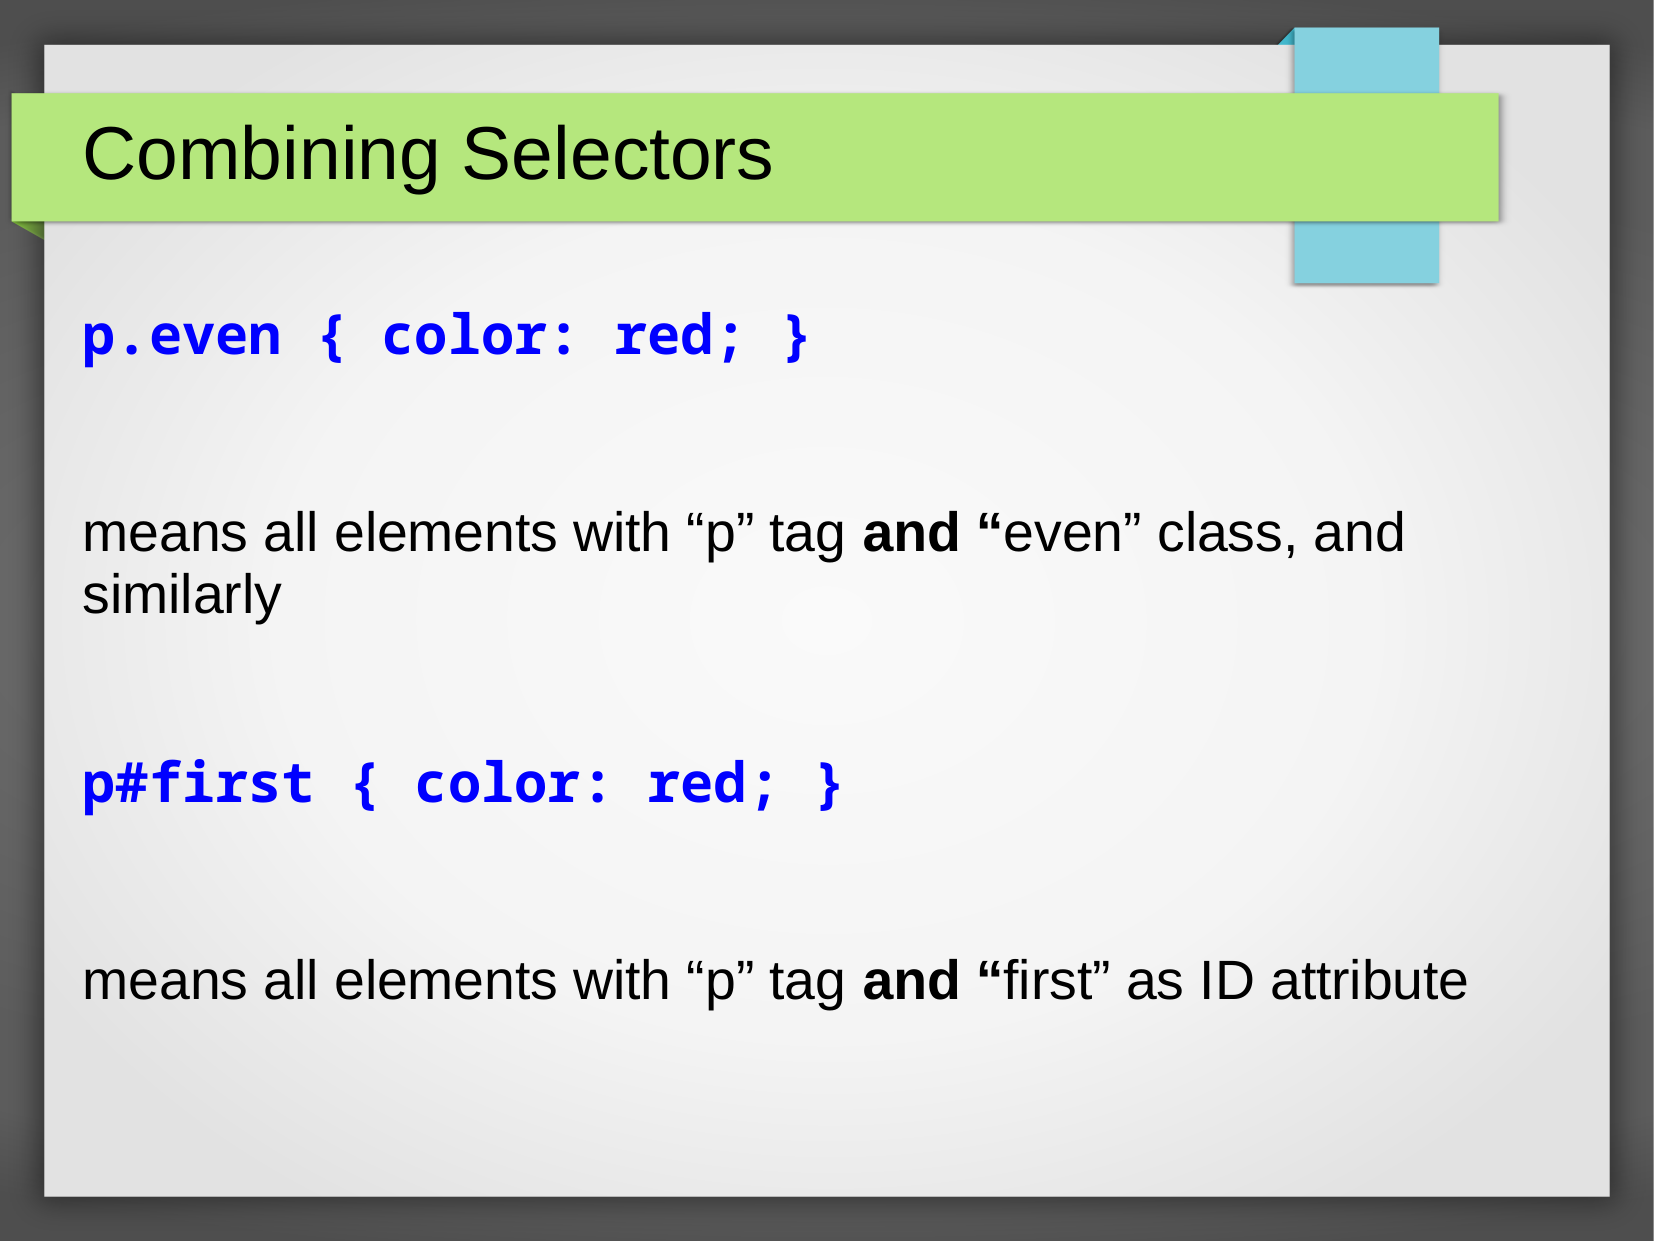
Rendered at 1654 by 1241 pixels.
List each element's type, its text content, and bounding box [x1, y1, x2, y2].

list p.even { color: red; } means all elements with “p” tag and “even” class, and similarly p#first { color: red; } means all elements with “p” tag and “first” as ID attribute [82, 295, 1571, 1015]
picture [0, 0, 1654, 1241]
title Combining Selectors [82, 94, 1264, 213]
